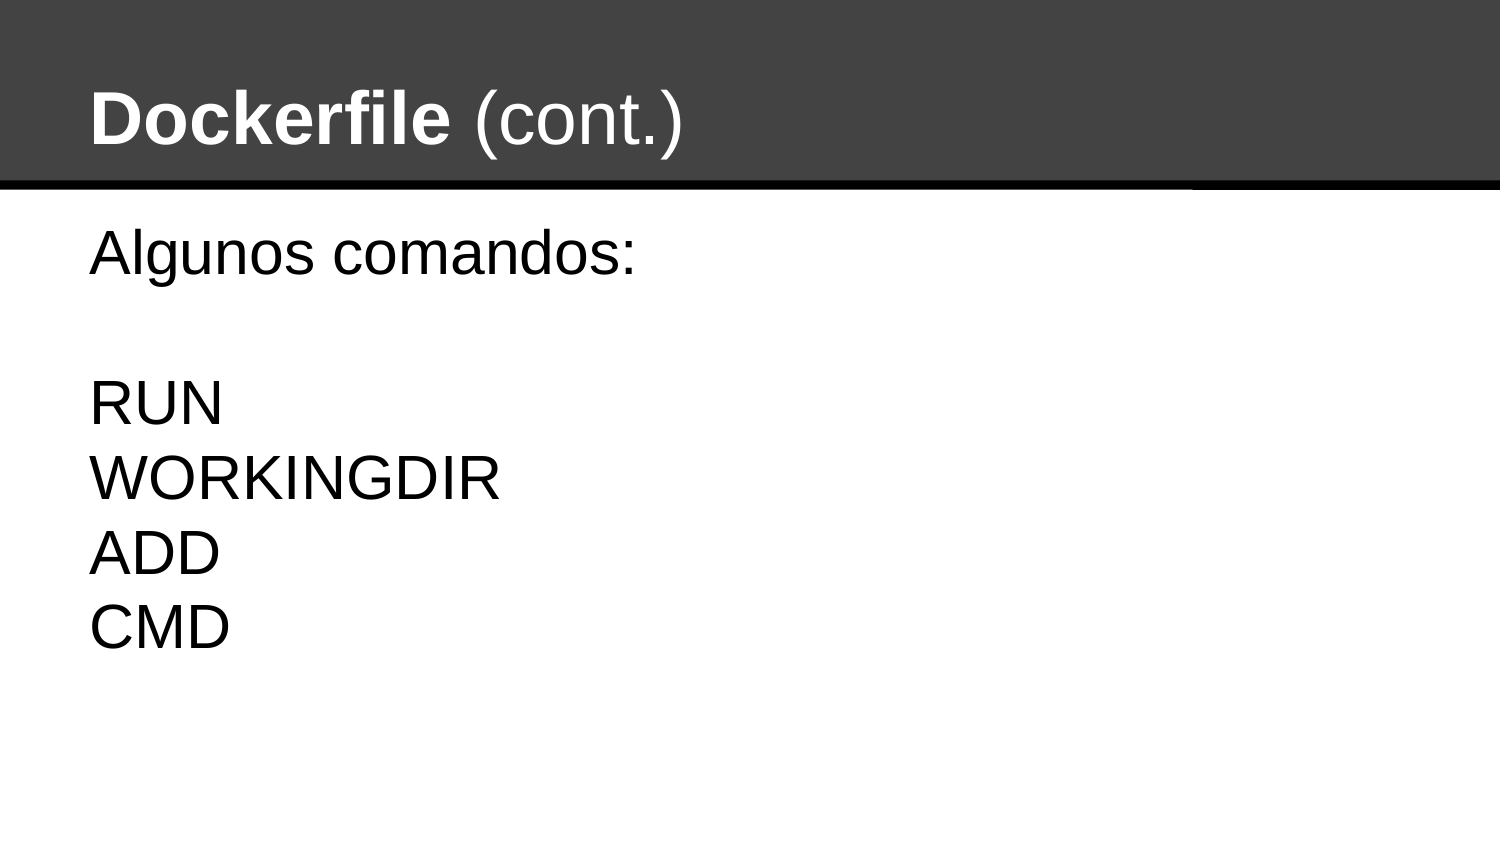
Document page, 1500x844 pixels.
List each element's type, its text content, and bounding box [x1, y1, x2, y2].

text_box Dockerfile (cont.) [75, 33, 1425, 175]
text_box Algunos comandos: RUN WORKINGDIR ADD CMD [75, 196, 1425, 808]
